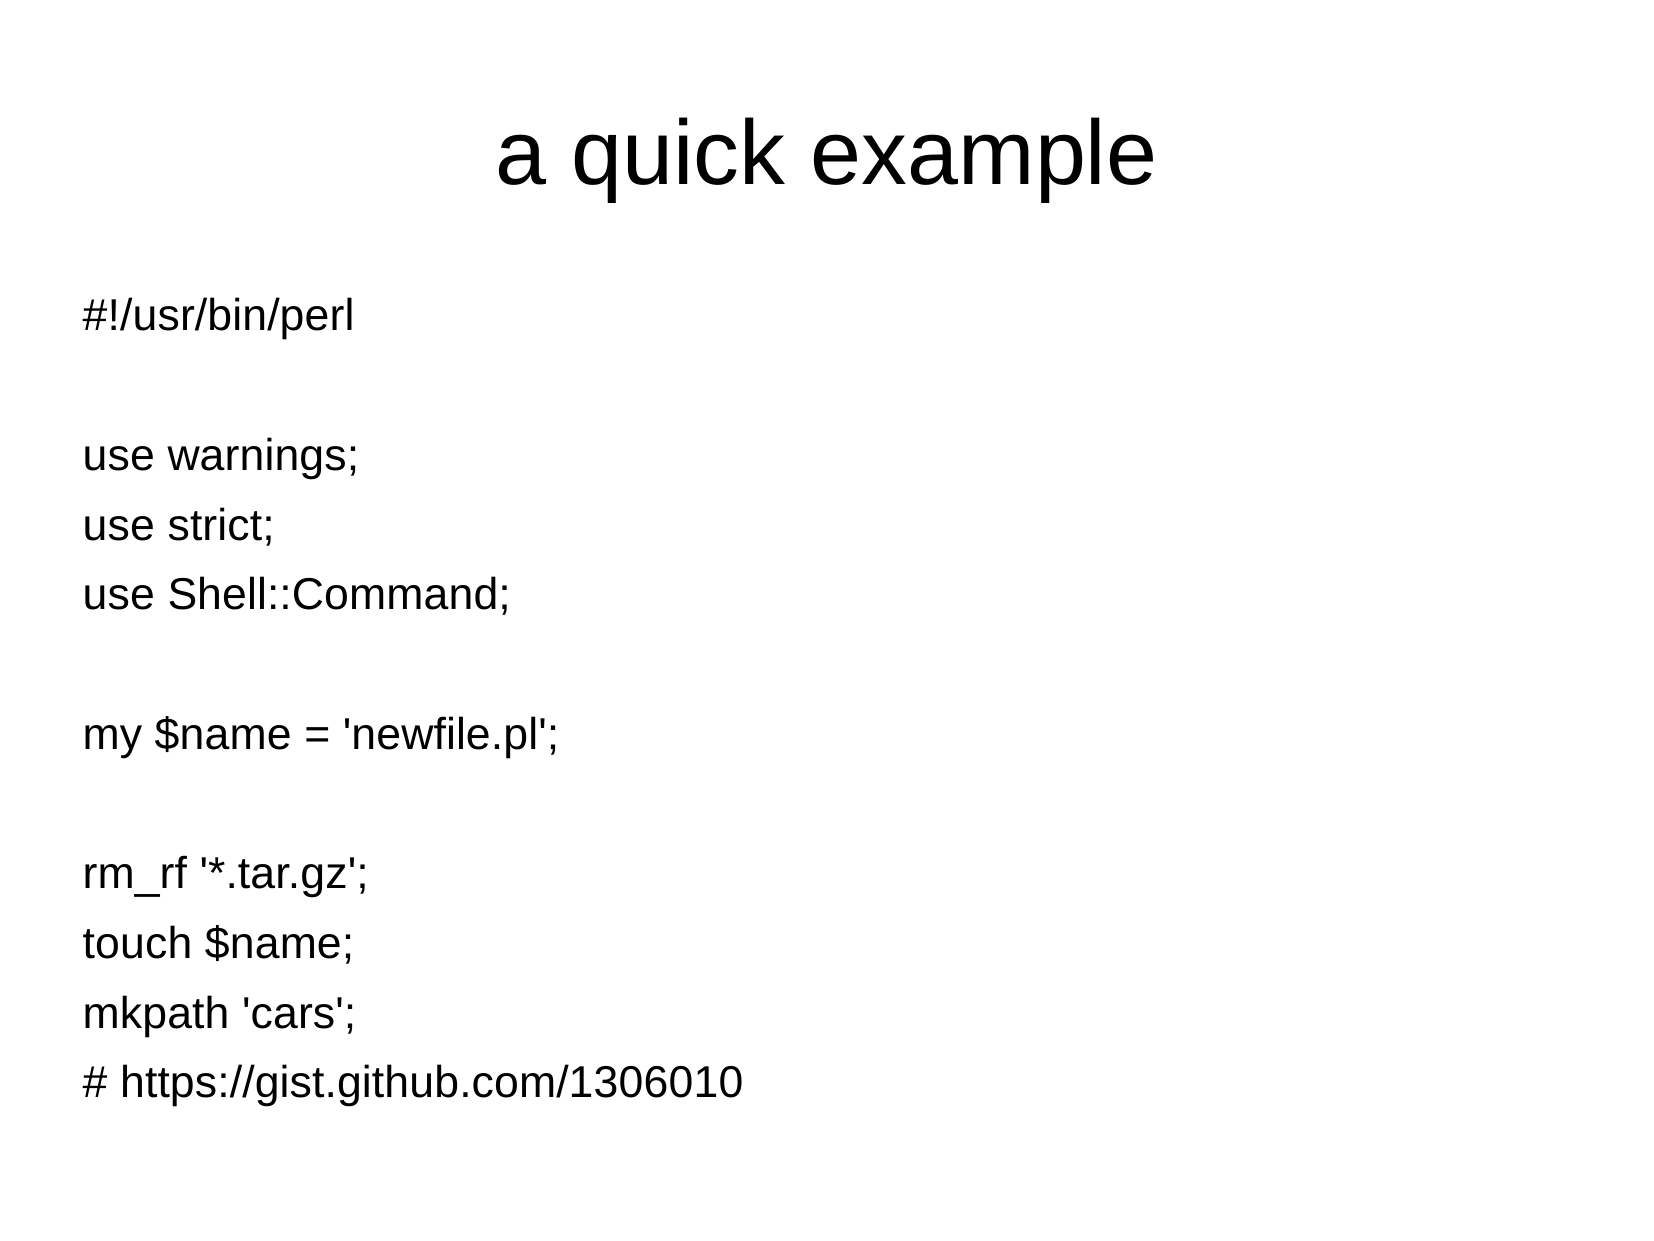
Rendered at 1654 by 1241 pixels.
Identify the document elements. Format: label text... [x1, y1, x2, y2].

list #!/usr/bin/perl use warnings; use strict; use Shell::Command; my $name = 'newfile.pl'; rm_rf '*.tar.gz'; touch $name; mkpath 'cars'; # https://gist.github.com/1306010 [82, 290, 1571, 1109]
title a quick example [82, 49, 1571, 257]
